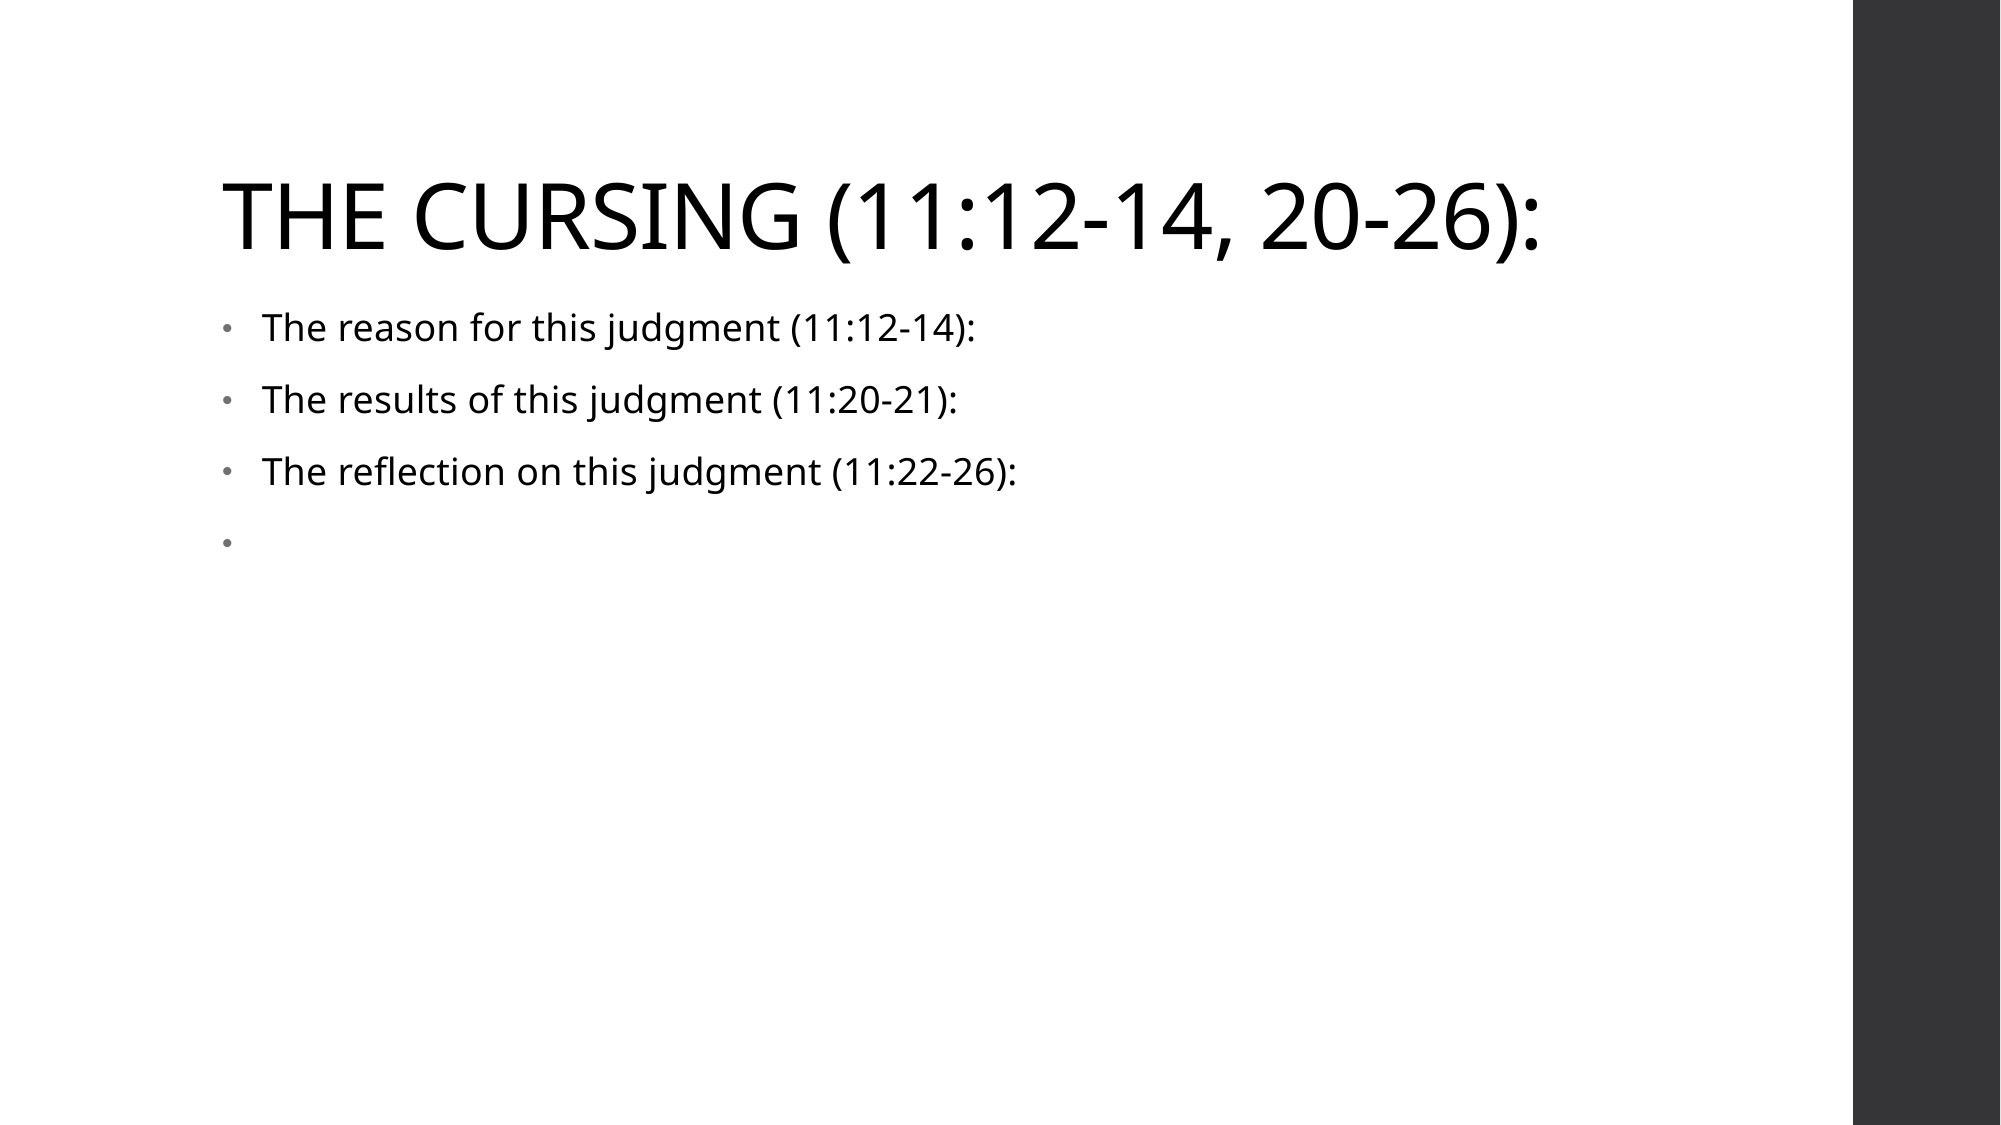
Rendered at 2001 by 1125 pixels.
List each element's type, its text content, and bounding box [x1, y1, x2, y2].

list The reason for this judgment (11:12-14): The results of this judgment (11:20-21): The reflection on this judgment (11:22-26): [206, 299, 1617, 1014]
title THE CURSING (11:12-14, 20-26): [206, 60, 1797, 278]
